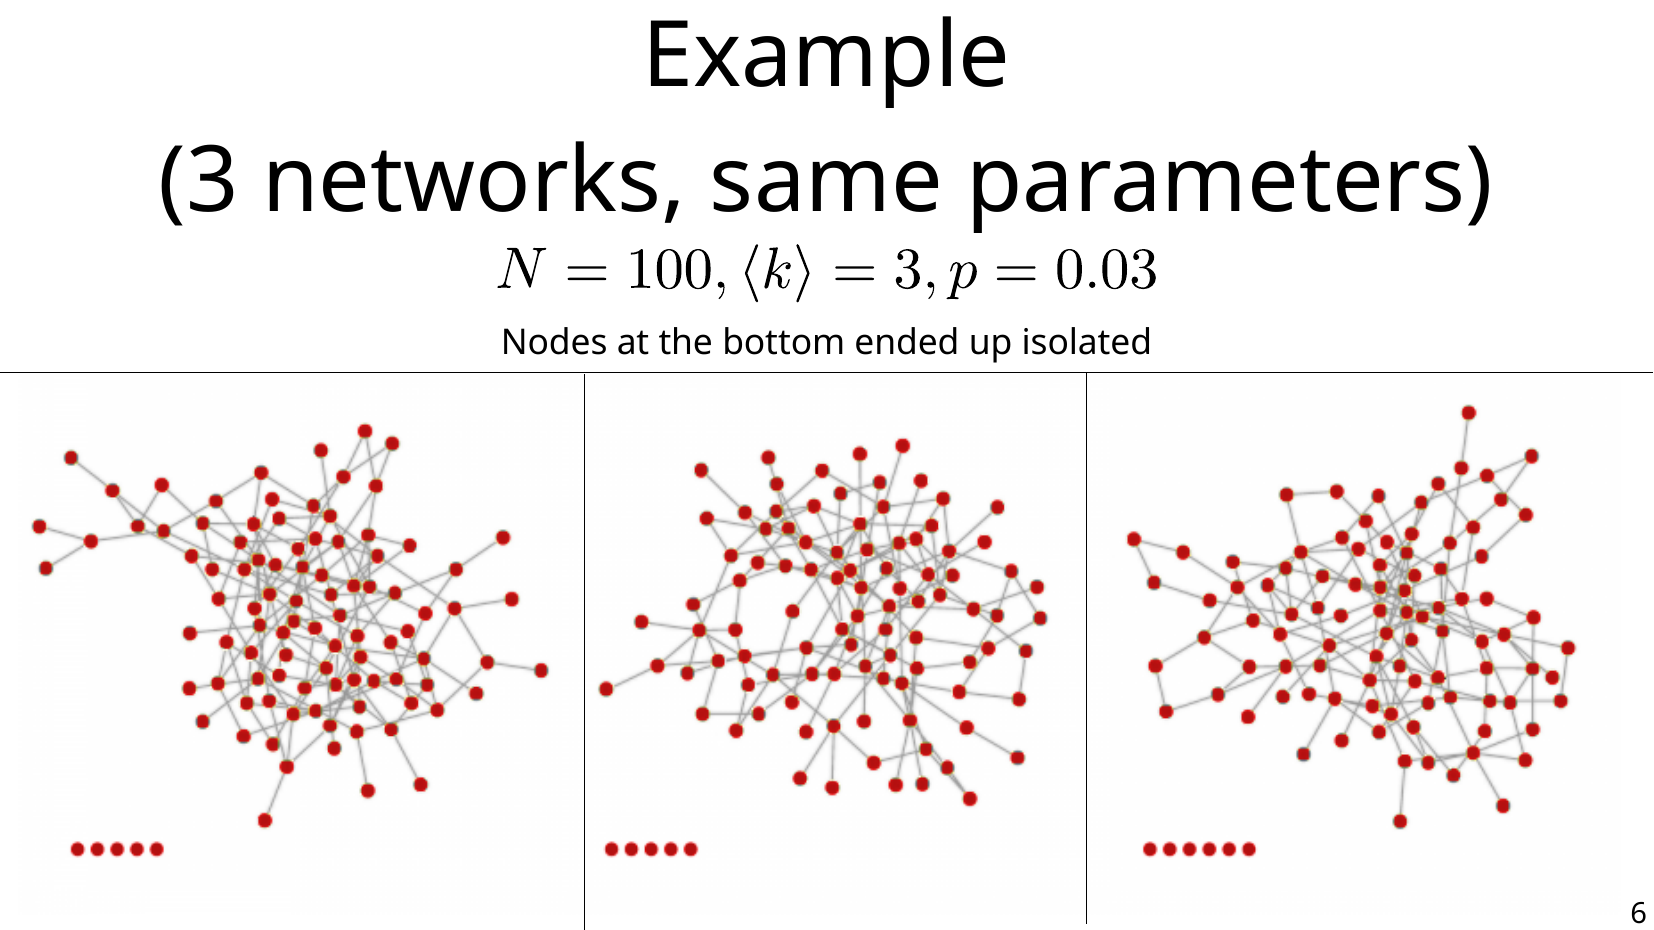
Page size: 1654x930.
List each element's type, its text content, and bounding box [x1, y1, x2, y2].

picture [585, 375, 1086, 916]
list Nodes at the bottom ended up isolated [82, 317, 1571, 366]
title Example (3 networks, same parameters) [82, 1, 1571, 225]
text_box [495, 244, 1159, 303]
picture [1087, 375, 1621, 916]
picture [18, 375, 584, 916]
